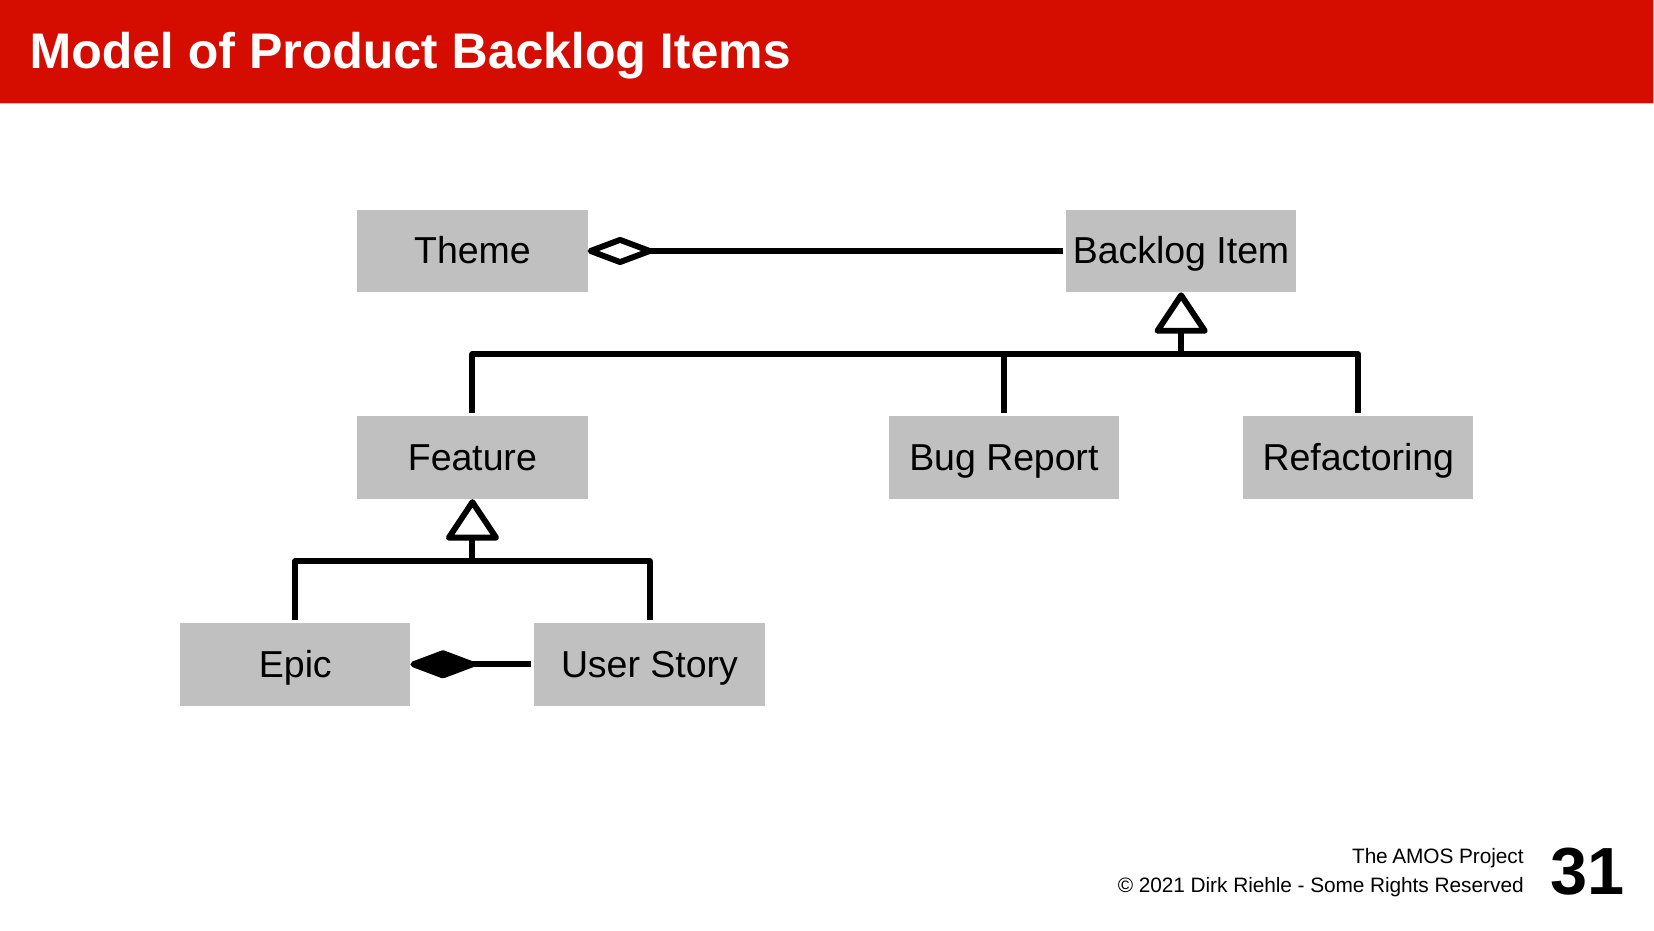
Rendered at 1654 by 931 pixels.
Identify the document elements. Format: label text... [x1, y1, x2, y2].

title Model of Product Backlog Items [0, 0, 1654, 104]
text_box Feature [354, 413, 591, 502]
text_box [1157, 295, 1205, 331]
text_box Epic [177, 620, 414, 709]
text_box Bug Report [885, 413, 1123, 502]
text_box Backlog Item [1062, 206, 1300, 296]
text_box [590, 239, 650, 263]
text_box User Story [531, 620, 768, 709]
text_box Theme [354, 206, 591, 296]
text_box [413, 653, 472, 676]
text_box Refactoring [1240, 413, 1477, 502]
text_box [448, 502, 497, 538]
